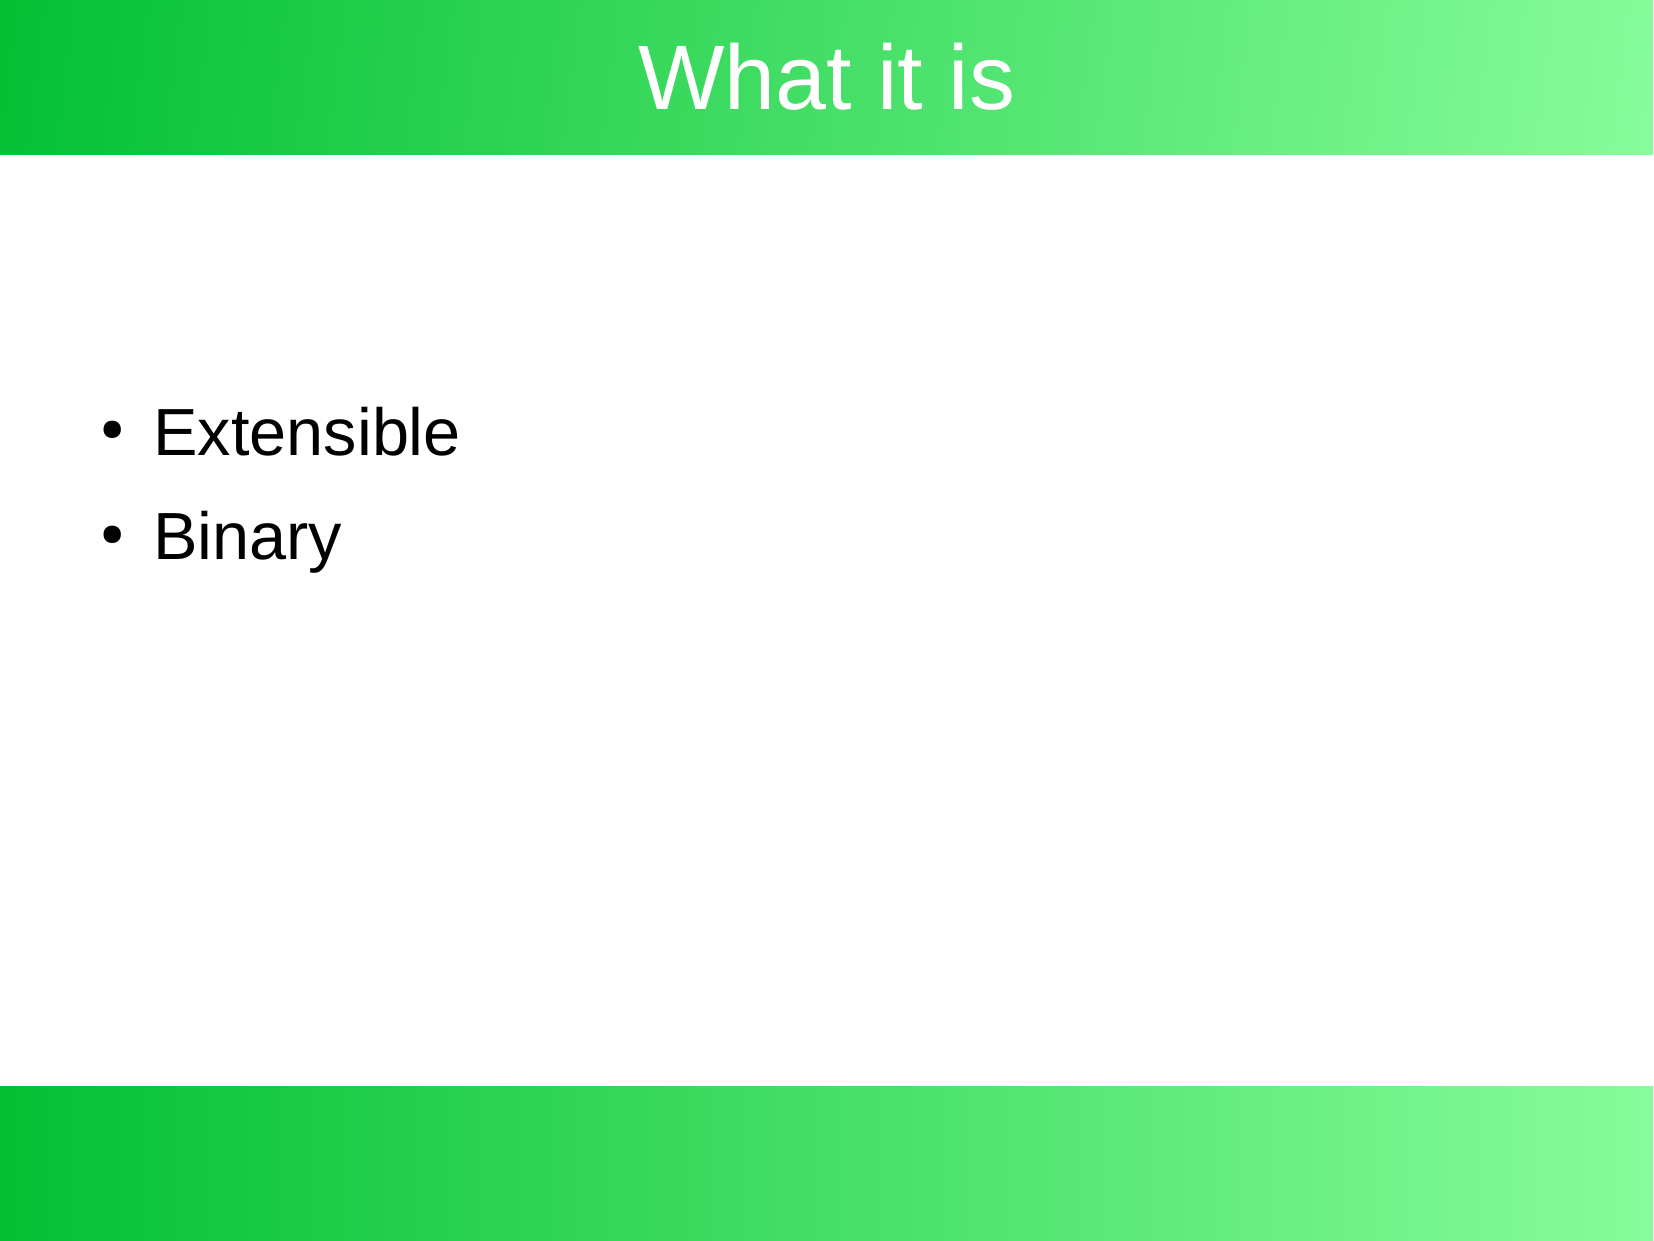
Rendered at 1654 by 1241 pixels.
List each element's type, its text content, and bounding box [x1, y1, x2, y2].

title What it is [82, 25, 1571, 130]
list Extensible Binary [82, 290, 1571, 1010]
